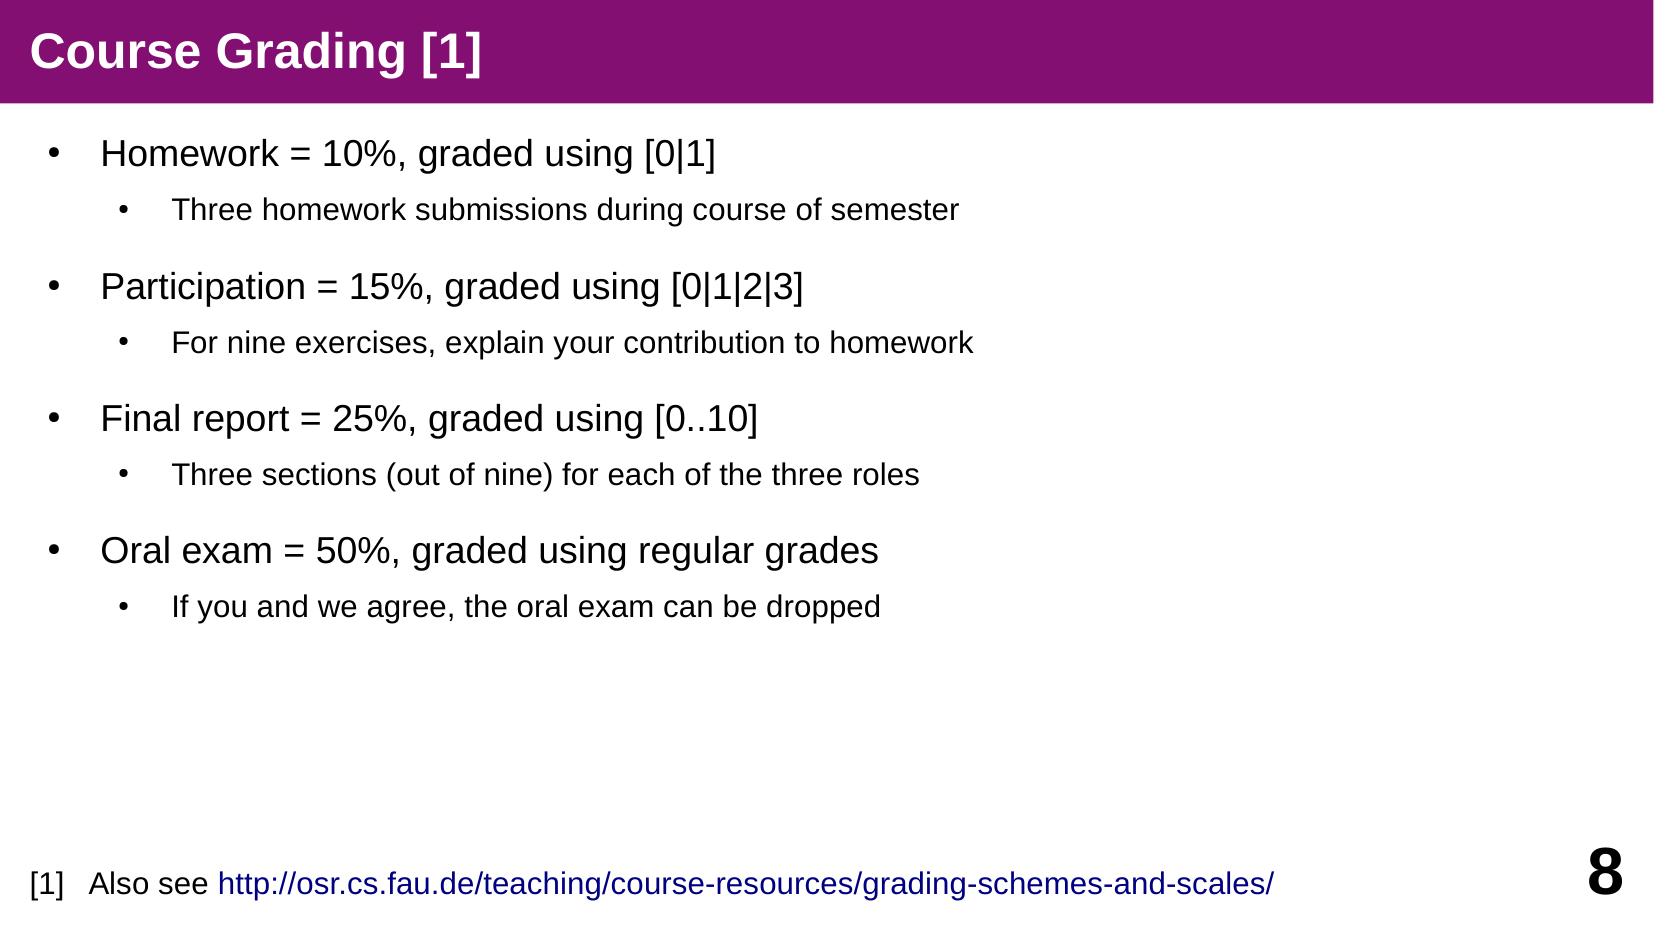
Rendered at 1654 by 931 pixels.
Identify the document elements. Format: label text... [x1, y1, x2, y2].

list Homework = 10%, graded using [0|1] Three homework submissions during course of semester Participation = 15%, graded using [0|1|2|3] For nine exercises, explain your contribution to homework Final report = 25%, graded using [0..10] Three sections (out of nine) for each of the three roles Oral exam = 50%, graded using regular grades If you and we agree, the oral exam can be dropped [29, 132, 1625, 813]
title Course Grading [1] [0, 0, 1654, 104]
text_box [1] Also see http://osr.cs.fau.de/teaching/course-resources/grading-schemes-and-scales/ [0, 812, 1536, 931]
